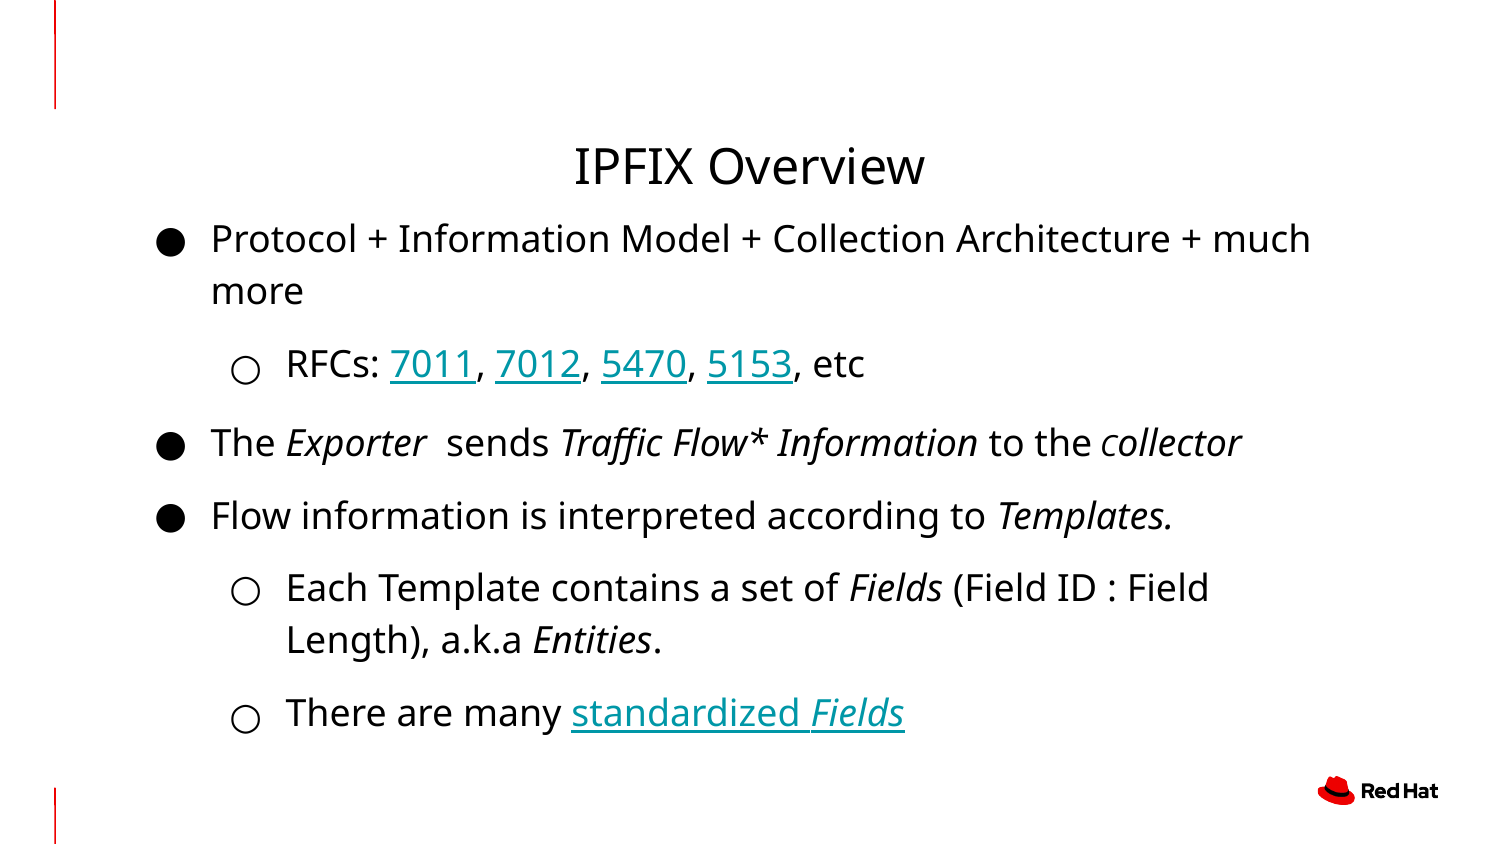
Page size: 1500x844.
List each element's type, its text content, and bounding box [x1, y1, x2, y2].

title IPFIX Overview [215, 116, 1285, 186]
text_box Protocol + Information Model + Collection Architecture + much more RFCs: 7011, 7012, 5470, 5153, etc The Exporter sends Traffic Flow* Information to the Collector Flow information is interpreted according to Templates. Each Template contains a set of Fields (Field ID : Field Length), a.k.a Entities. There are many standardized Fields [135, 208, 1365, 701]
picture [1317, 776, 1438, 805]
